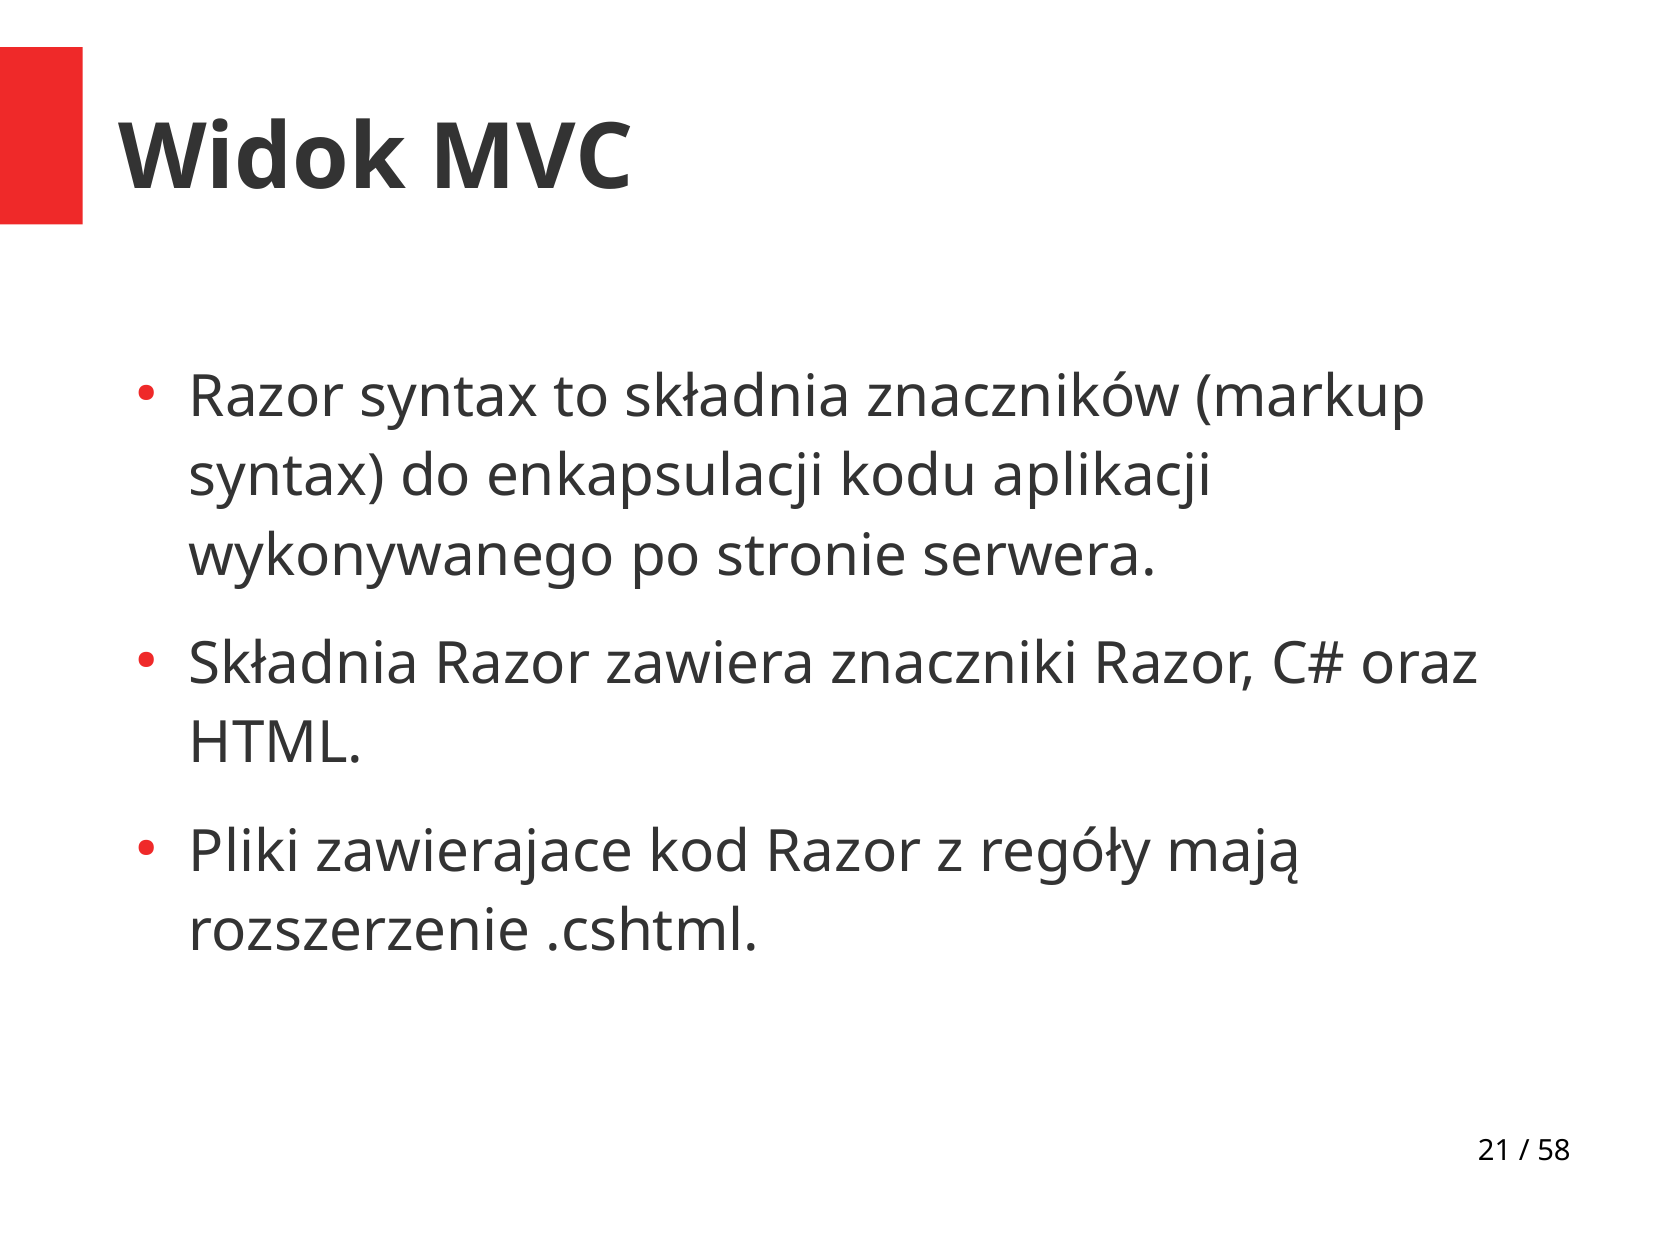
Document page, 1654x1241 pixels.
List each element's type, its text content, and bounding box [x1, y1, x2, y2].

title Widok MVC [118, 49, 1571, 257]
list Razor syntax to składnia znaczników (markup syntax) do enkapsulacji kodu aplikacji wykonywanego po stronie serwera. Składnia Razor zawiera znaczniki Razor, C# oraz HTML. Pliki zawierajace kod Razor z regóły mają rozszerzenie .cshtml. [118, 354, 1536, 1074]
